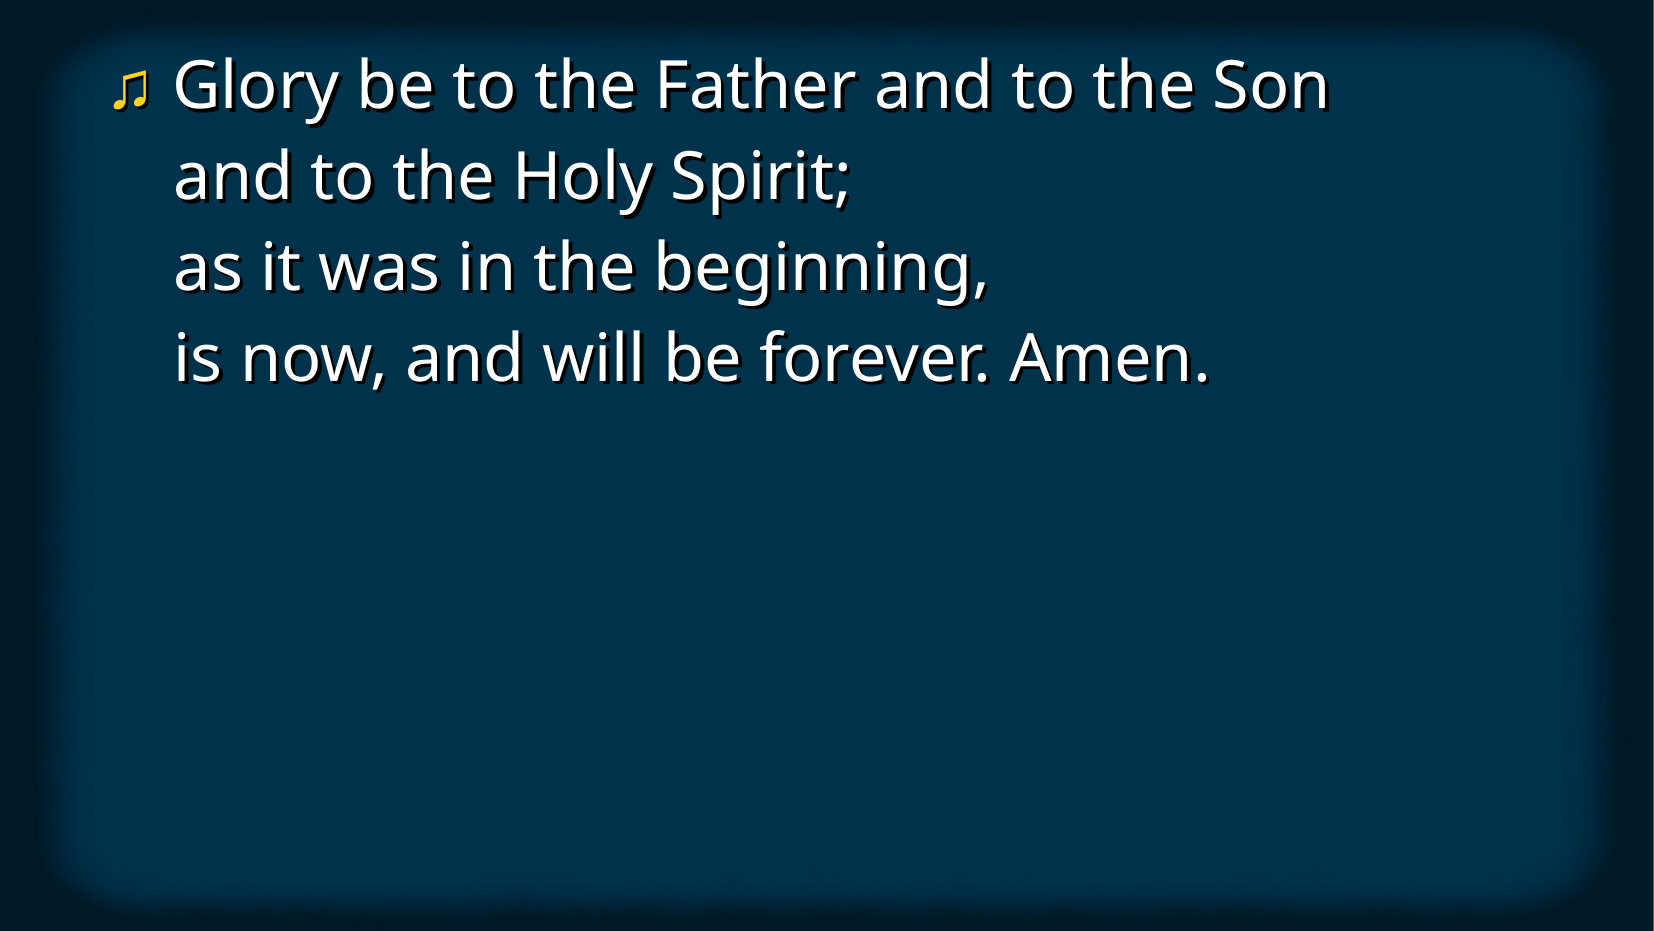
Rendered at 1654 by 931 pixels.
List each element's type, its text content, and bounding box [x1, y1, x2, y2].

picture [0, 0, 1654, 931]
text_box ♫ Glory be to the Father and to the Son and to the Holy Spirit; as it was in the beginning, is now, and will be forever. Amen. [90, 30, 1576, 400]
